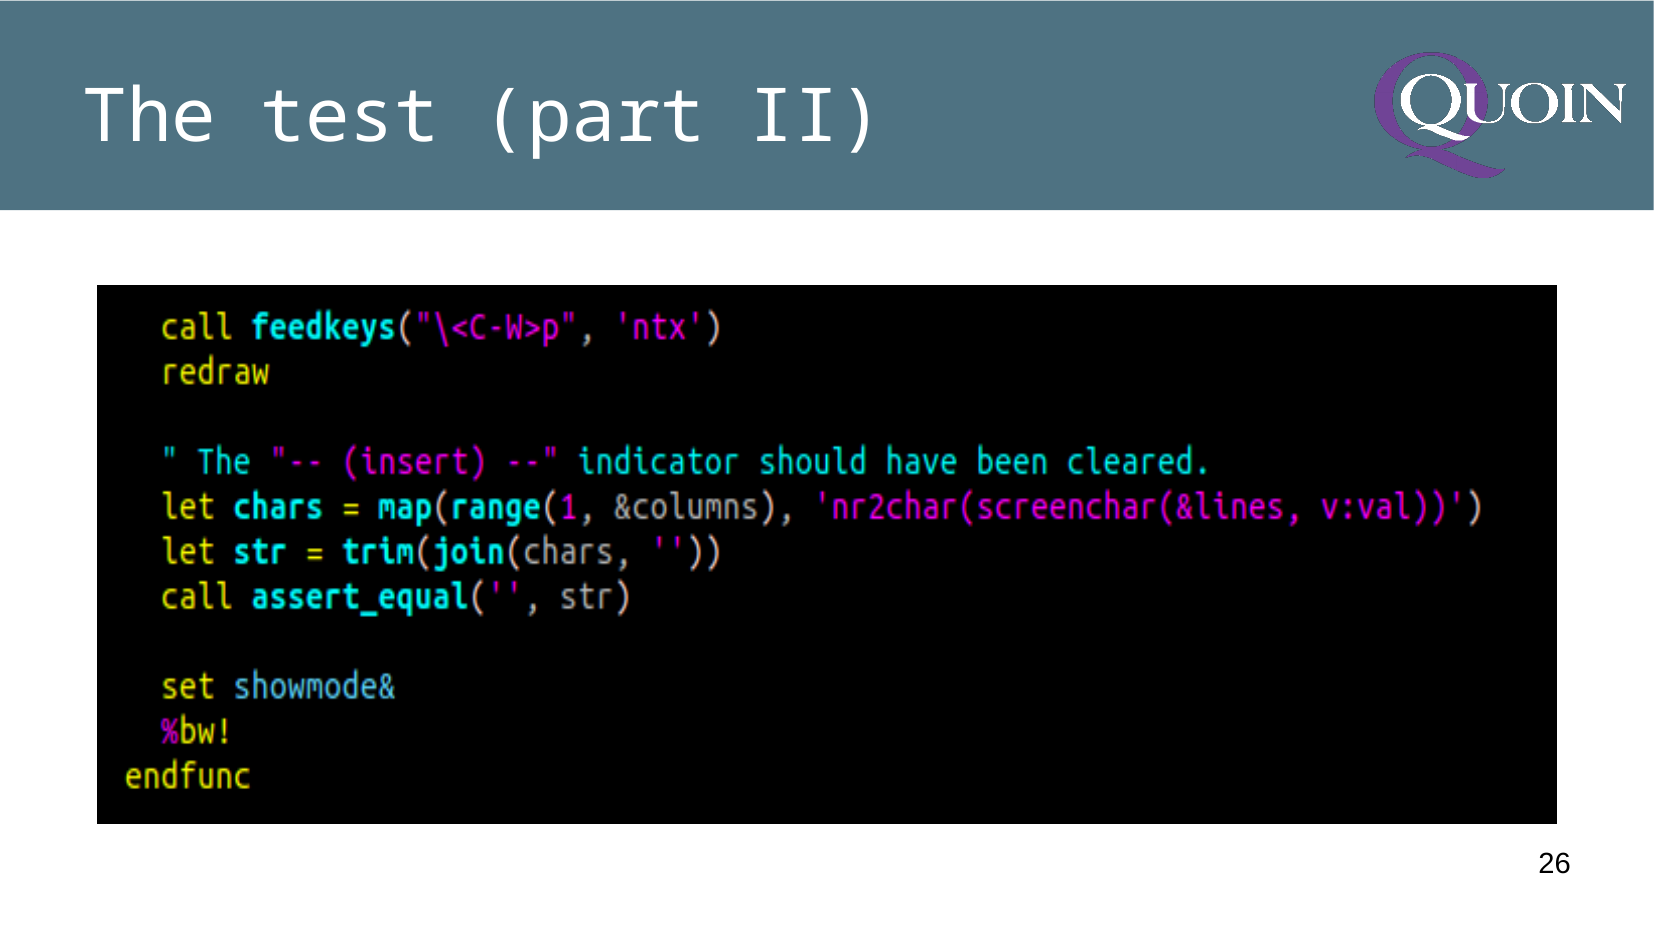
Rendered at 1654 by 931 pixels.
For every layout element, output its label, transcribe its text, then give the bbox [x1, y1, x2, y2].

picture [97, 285, 1557, 824]
picture [1372, 49, 1654, 180]
title The test (part II) [82, 35, 1235, 189]
